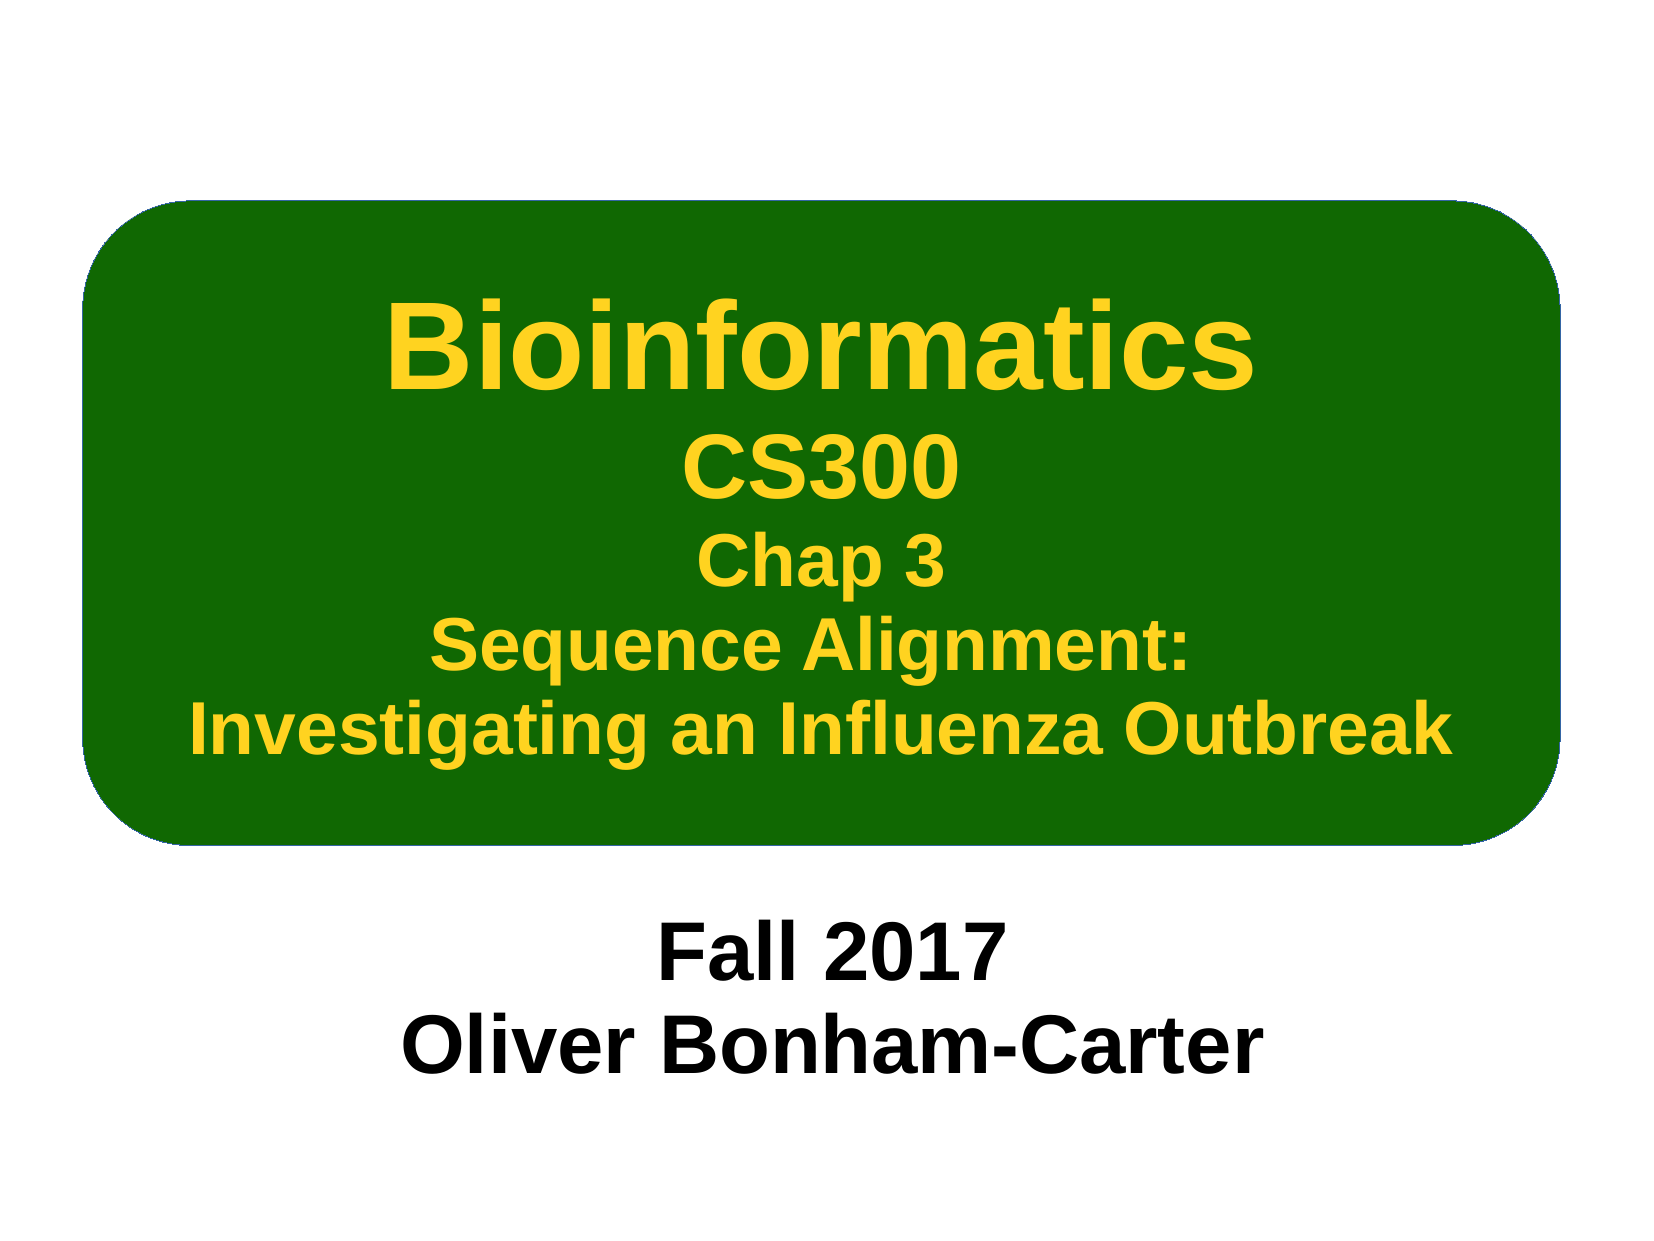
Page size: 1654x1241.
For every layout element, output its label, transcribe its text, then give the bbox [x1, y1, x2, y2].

text_box Bioinformatics CS300 Chap 3 Sequence Alignment: Investigating an Influenza Outbreak [82, 200, 1561, 846]
text_box Fall 2017 Oliver Bonham-Carter [385, 898, 1281, 1100]
